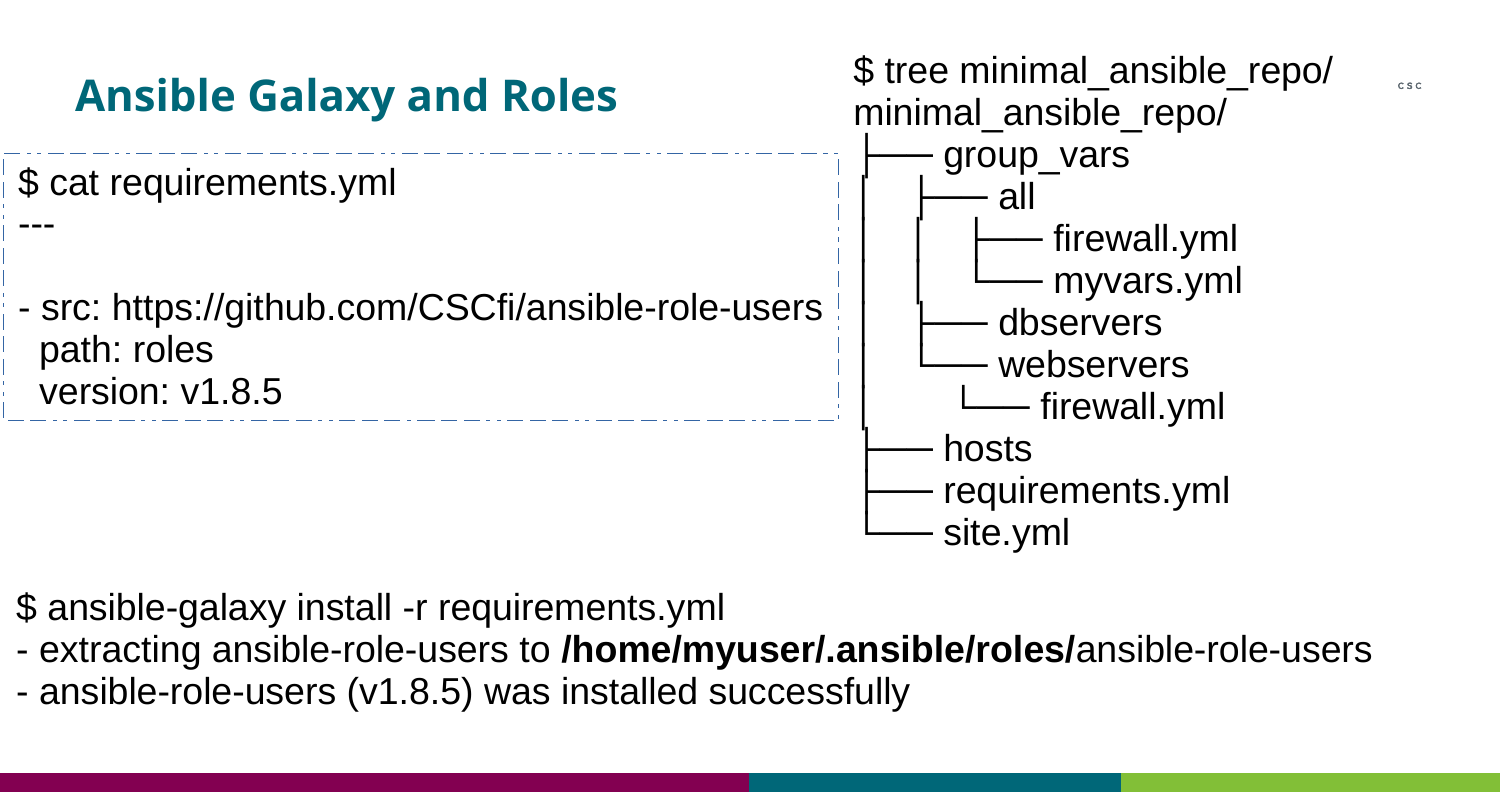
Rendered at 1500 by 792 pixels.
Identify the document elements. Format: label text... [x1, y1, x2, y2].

title Ansible Galaxy and Roles [75, 28, 1346, 153]
text_box $ ansible-galaxy install -r requirements.yml - extracting ansible-role-users to /home/myuser/.ansible/roles/ansible-role-users - ansible-role-users (v1.8.5) was installed successfully [1, 578, 1418, 760]
text_box $ cat requirements.yml --- - src: https://github.com/CSCfi/ansible-role-users path: roles version: v1.8.5 [3, 153, 839, 418]
text_box $ tree minimal_ansible_repo/ minimal_ansible_repo/ ├── group_vars │ ├── all │ │ ├── firewall.yml │ │ └── myvars.yml │ ├── dbservers │ └── webservers │ └── firewall.yml ├── hosts ├── requirements.yml └── site.yml [838, 42, 1349, 556]
